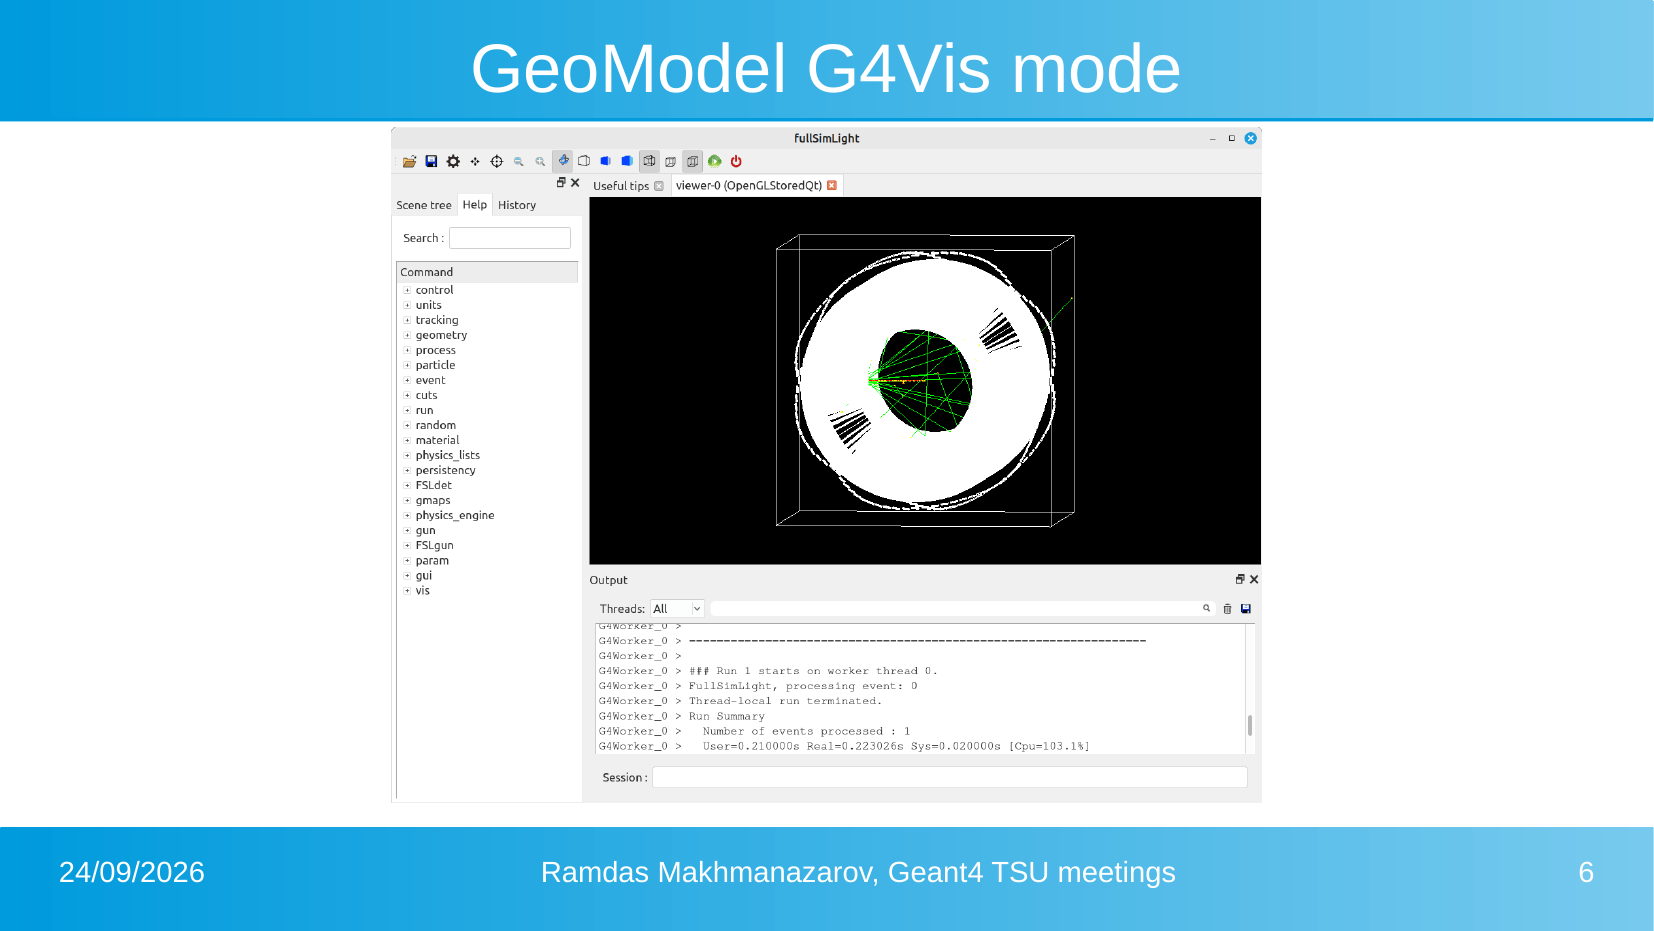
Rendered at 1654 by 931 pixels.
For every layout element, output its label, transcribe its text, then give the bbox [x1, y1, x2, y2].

title GeoModel G4Vis mode [59, 29, 1595, 108]
picture [391, 127, 1262, 803]
